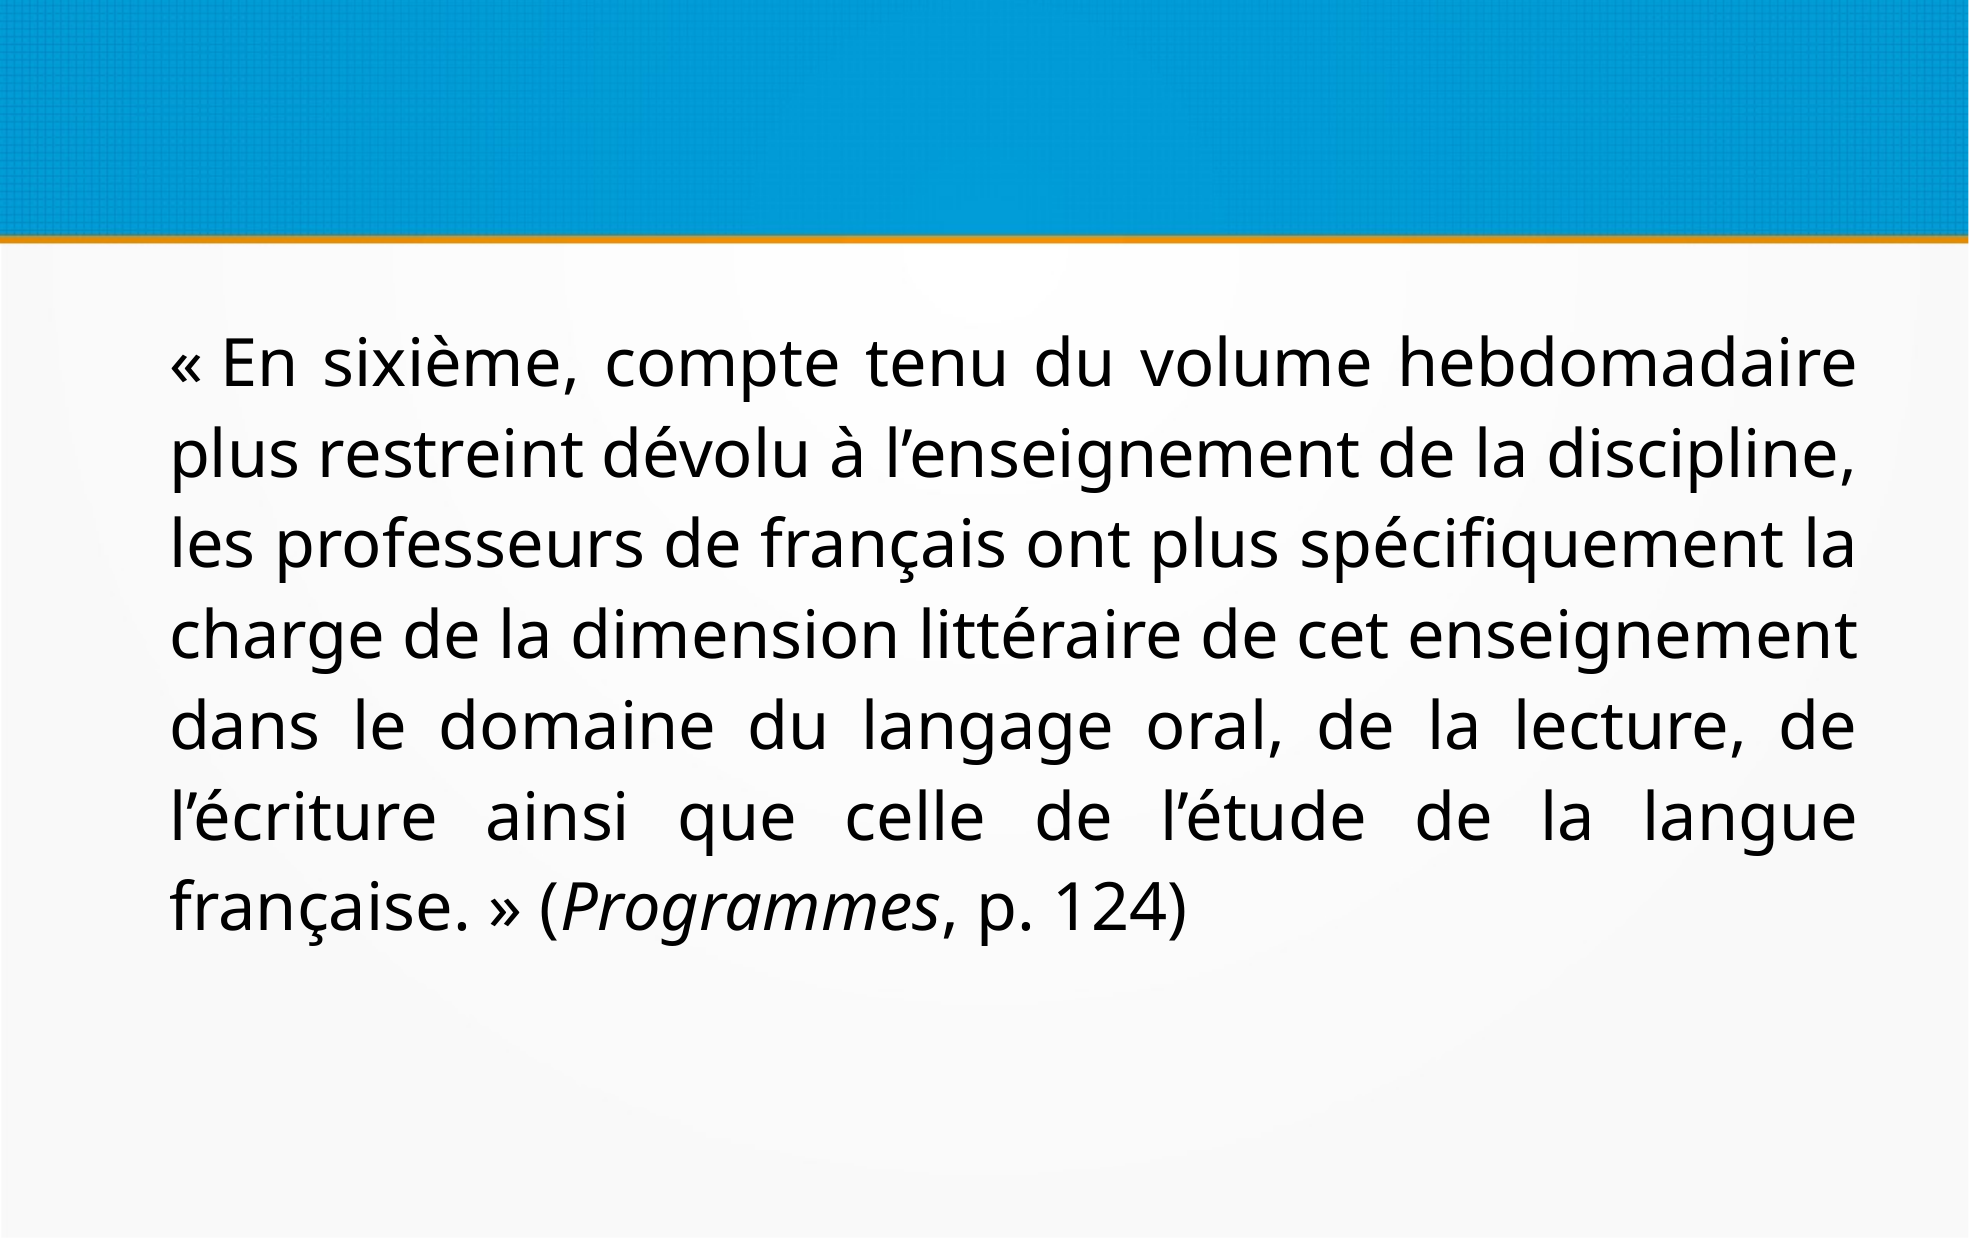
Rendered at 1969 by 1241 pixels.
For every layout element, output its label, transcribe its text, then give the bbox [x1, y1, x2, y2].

picture [0, 233, 1969, 1241]
list « En sixième, compte tenu du volume hebdomadaire plus restreint dévolu à l’enseignement de la discipline, les professeurs de français ont plus spécifiquement la charge de la dimension littéraire de cet enseignement dans le domaine du langage oral, de la lecture, de l’écriture ainsi que celle de l’étude de la langue française. » (Programmes, p. 124) [98, 315, 1861, 1081]
